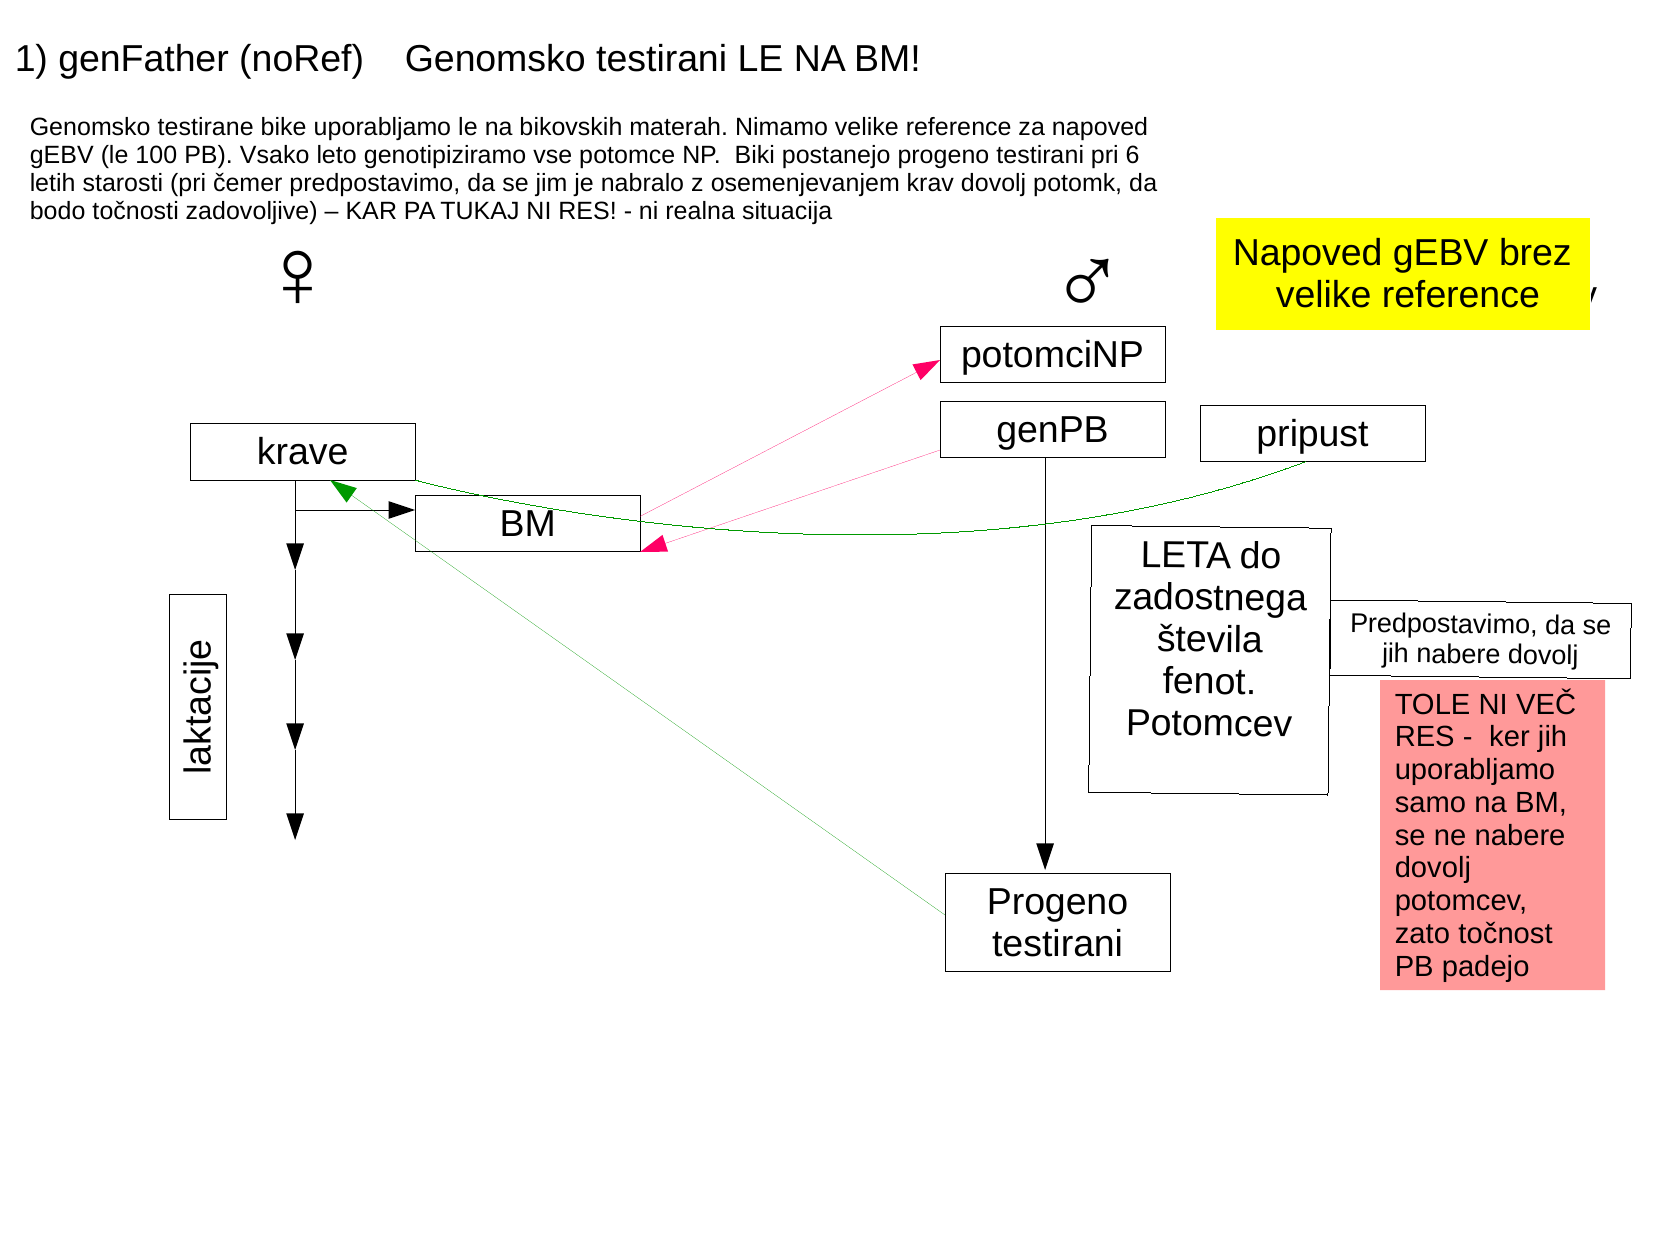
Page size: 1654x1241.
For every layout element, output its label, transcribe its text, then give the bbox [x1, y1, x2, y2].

text_box BM [415, 541, 430, 552]
text_box Progeno testirani [945, 873, 1171, 972]
text_box laktacije [169, 594, 227, 820]
text_box pripust [1200, 405, 1426, 462]
text_box ♂ [925, 217, 1251, 436]
text_box 1) genFather (noRef) [0, 30, 390, 87]
text_box BM [415, 495, 641, 552]
text_box Genomsko testirani LE NA BM! [390, 30, 1276, 87]
text_box Napoved gEBV brez velike reference [1215, 217, 1591, 331]
text_box TOLE NI VEČ RES - ker jih uporabljamo samo na BM, se ne nabere dovolj potomcev, zato točnost PB padejo [1380, 680, 1606, 991]
text_box genPB [940, 401, 1166, 458]
text_box LETA do zadostnega števila fenot. Potomcev [1088, 525, 1332, 796]
text_box ♀ [135, 316, 461, 428]
text_box Predpostavimo, da se jih nabere dovolj [1329, 600, 1632, 679]
text_box krave [190, 428, 416, 481]
text_box Genomsko testirane bike uporabljamo le na bikovskih materah. Nimamo velike reference za napoved gEBV (le 100 PB). Vsako leto genotipiziramo vse potomce NP. Biki postanejo progeno testirani pri 6 letih starosti (pri čemer predpostavimo, da se jim je nabralo z osemenjevanjem krav dovolj potomk, da bodo točnosti zadovoljive) – KAR PA TUKAJ NI RES! - ni realna situacija [15, 105, 1201, 316]
text_box potomciNP [940, 326, 1166, 383]
